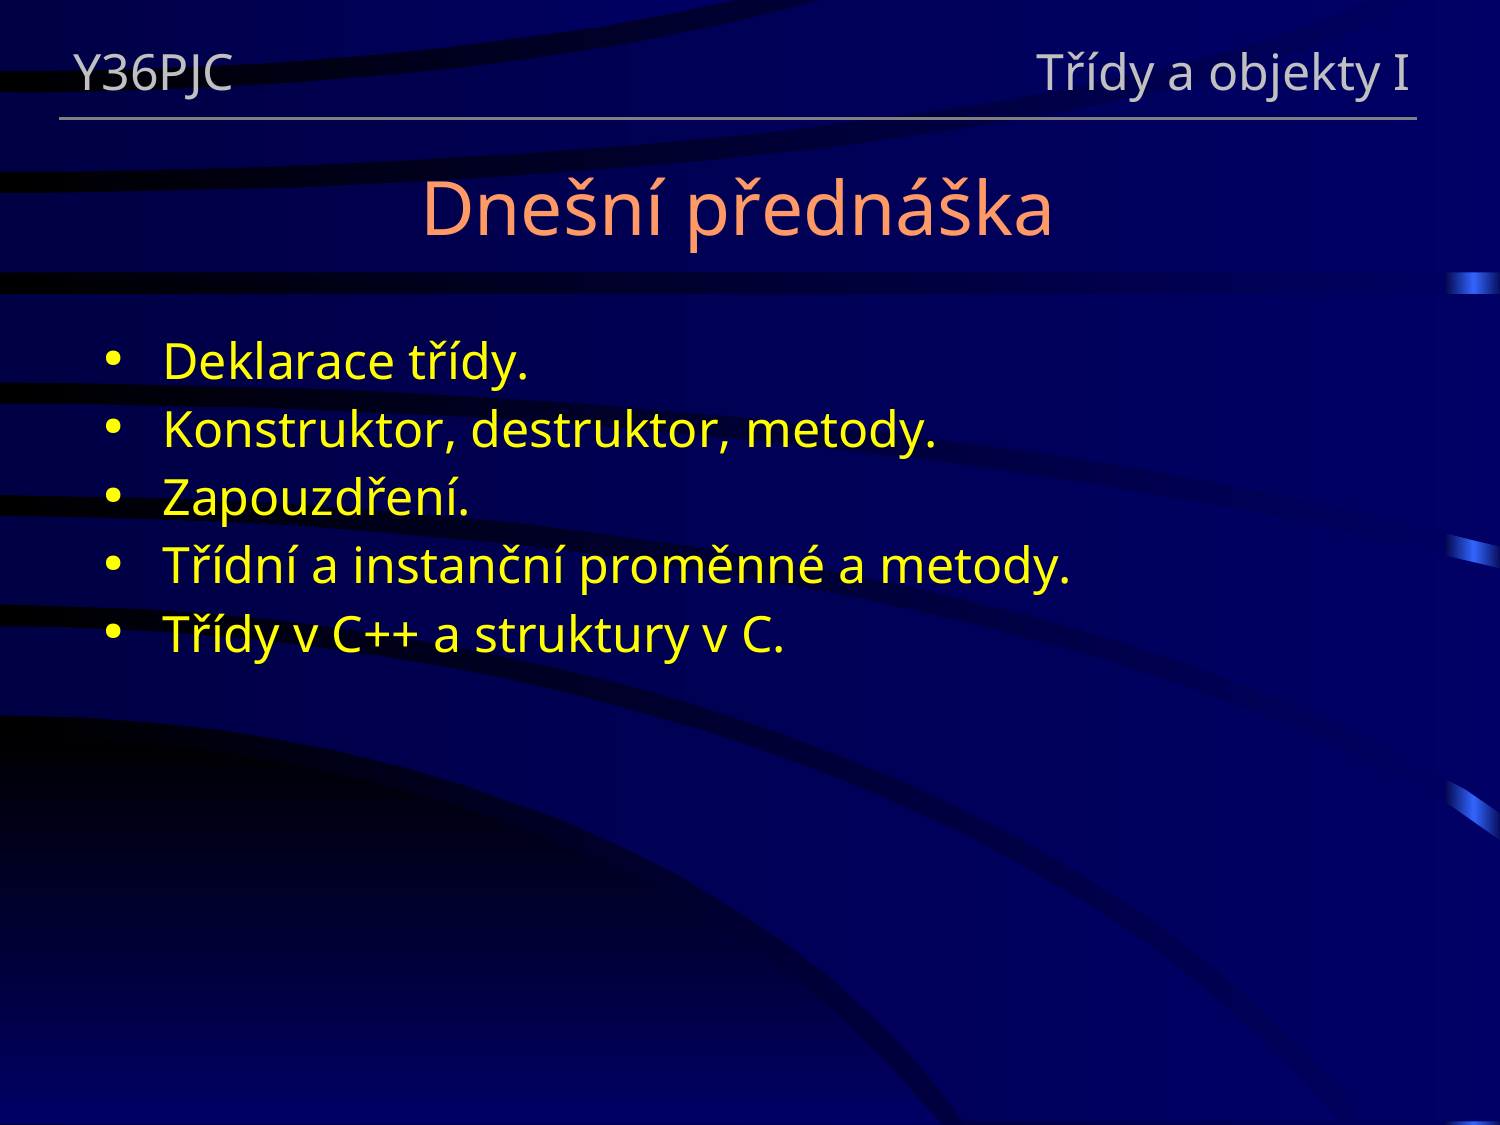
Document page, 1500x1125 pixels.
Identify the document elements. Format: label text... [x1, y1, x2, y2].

text_box Třídy a objekty I [1021, 29, 1418, 105]
text_box Y36PJC [59, 29, 251, 105]
text_box Dnešní přednáška Deklarace třídy. Konstruktor, destruktor, metody. Zapouzdření. Třídní a instanční proměnné a metody. Třídy v C++ a struktury v C. [59, 147, 1418, 615]
